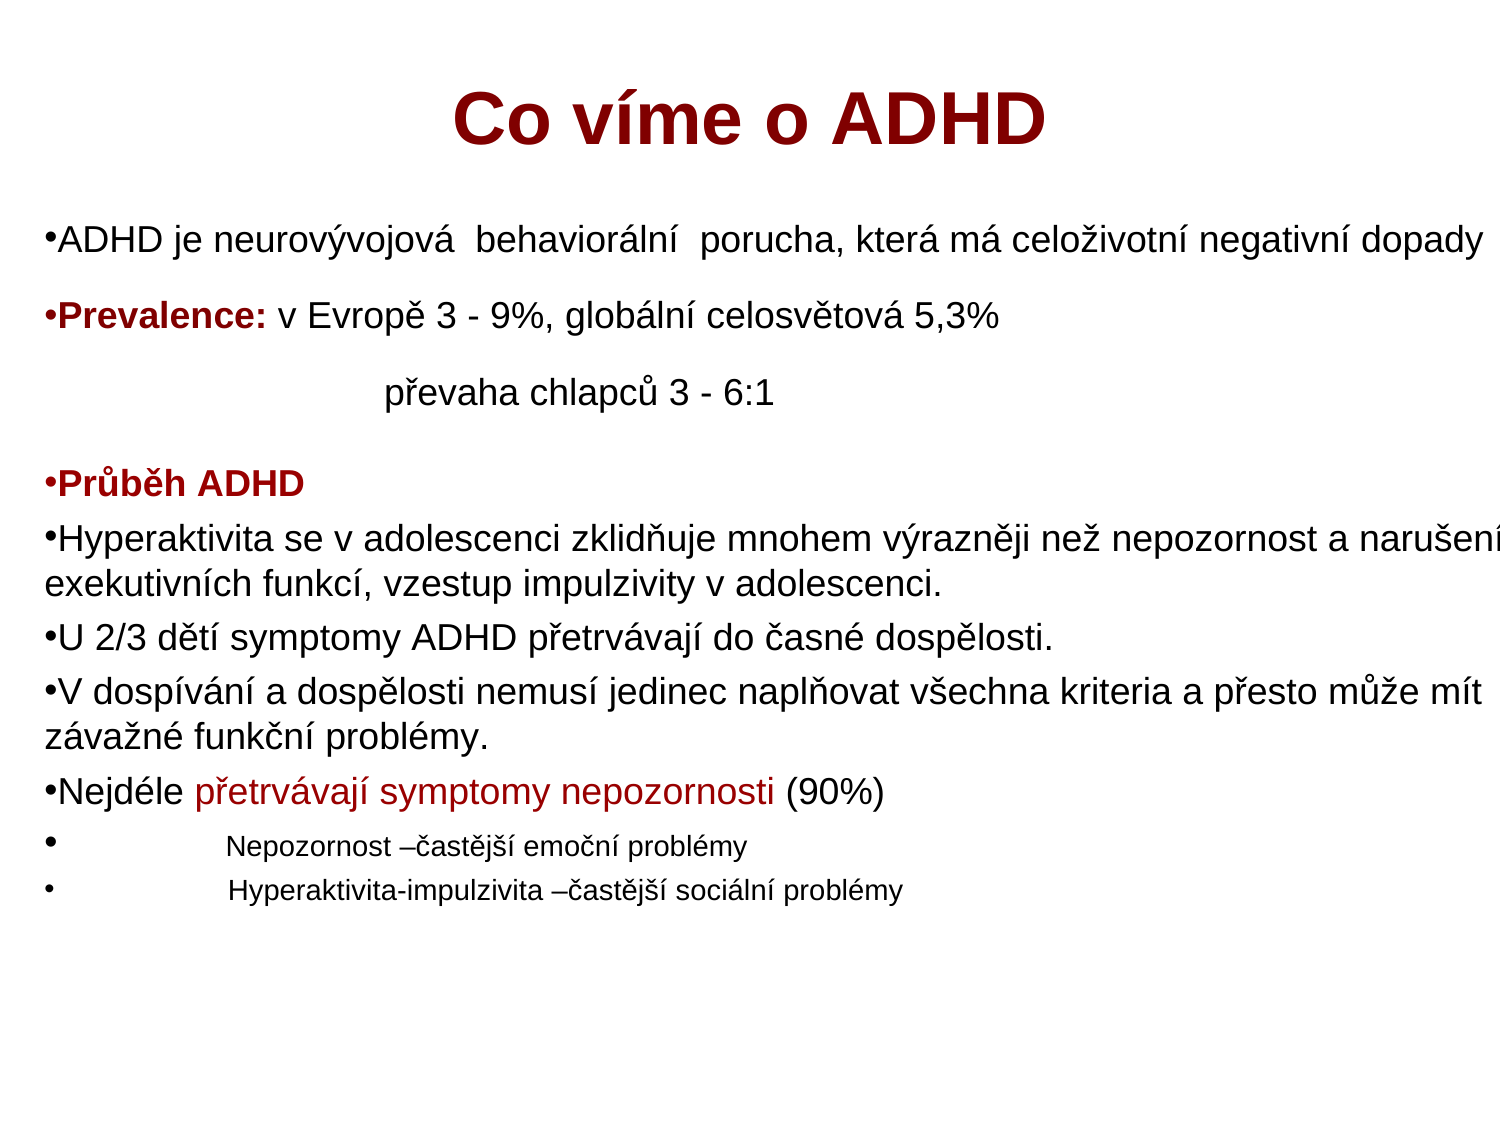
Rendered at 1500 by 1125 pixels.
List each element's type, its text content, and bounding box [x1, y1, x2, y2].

title Co víme o ADHD [75, 45, 1426, 184]
list ADHD je neurovývojová behaviorální porucha, která má celoživotní negativní dopady Prevalence: v Evropě 3 - 9%, globální celosvětová 5,3% převaha chlapců 3 - 6:1 Průběh ADHD Hyperaktivita se v adolescenci zklidňuje mnohem výrazněji než nepozornost a narušení exekutivních funkcí, vzestup impulzivity v adolescenci. U 2/3 dětí symptomy ADHD přetrvávají do časné dospělosti. V dospívání a dospělosti nemusí jedinec naplňovat všechna kriteria a přesto může mít závažné funkční problémy. Nejdéle přetrvávají symptomy nepozornosti (90%) Nepozornost –častější emoční problémy Hyperaktivita-impulzivita –častější sociální problémy [29, 184, 1500, 1125]
